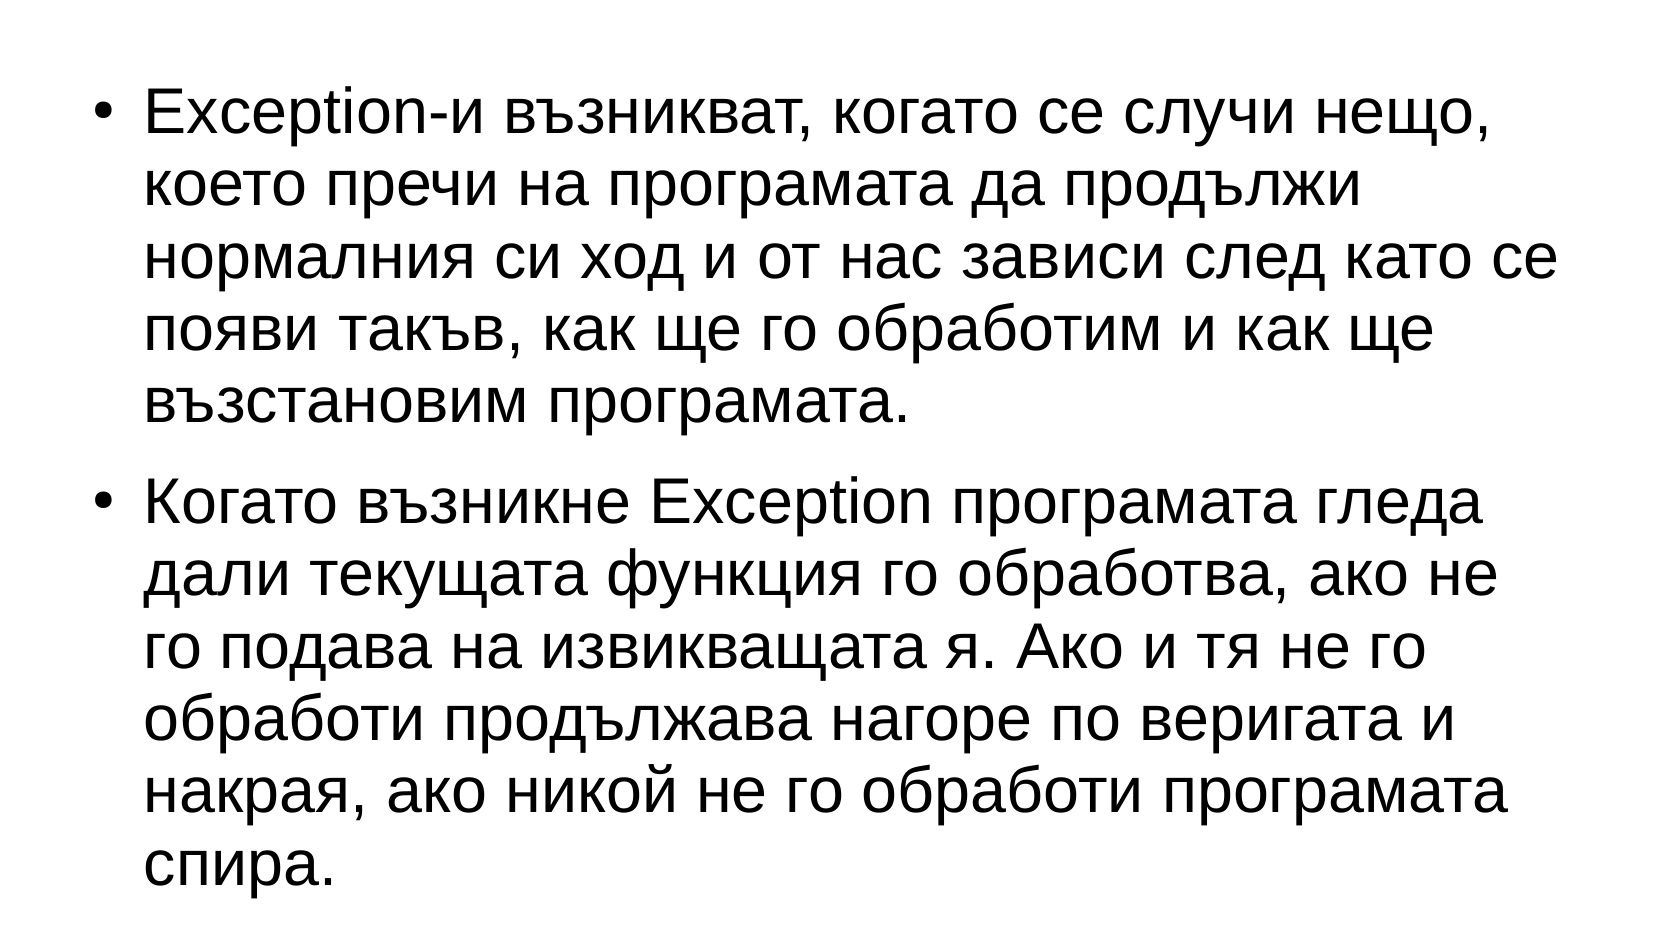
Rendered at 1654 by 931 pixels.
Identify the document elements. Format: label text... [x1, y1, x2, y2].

list Exception-и възникват, когато се случи нещо, което пречи на програмата да продължи нормалния си ход и от нас зависи след като се появи такъв, как ще го обработим и как ще възстановим програмата. Когато възникне Exception програмата гледа дали текущата функция го обработва, ако не го подава на извикващата я. Ако и тя не го обработи продължава нагоре по веригата и накрая, ако никой не го обработи програмата спира. [75, 75, 1564, 901]
